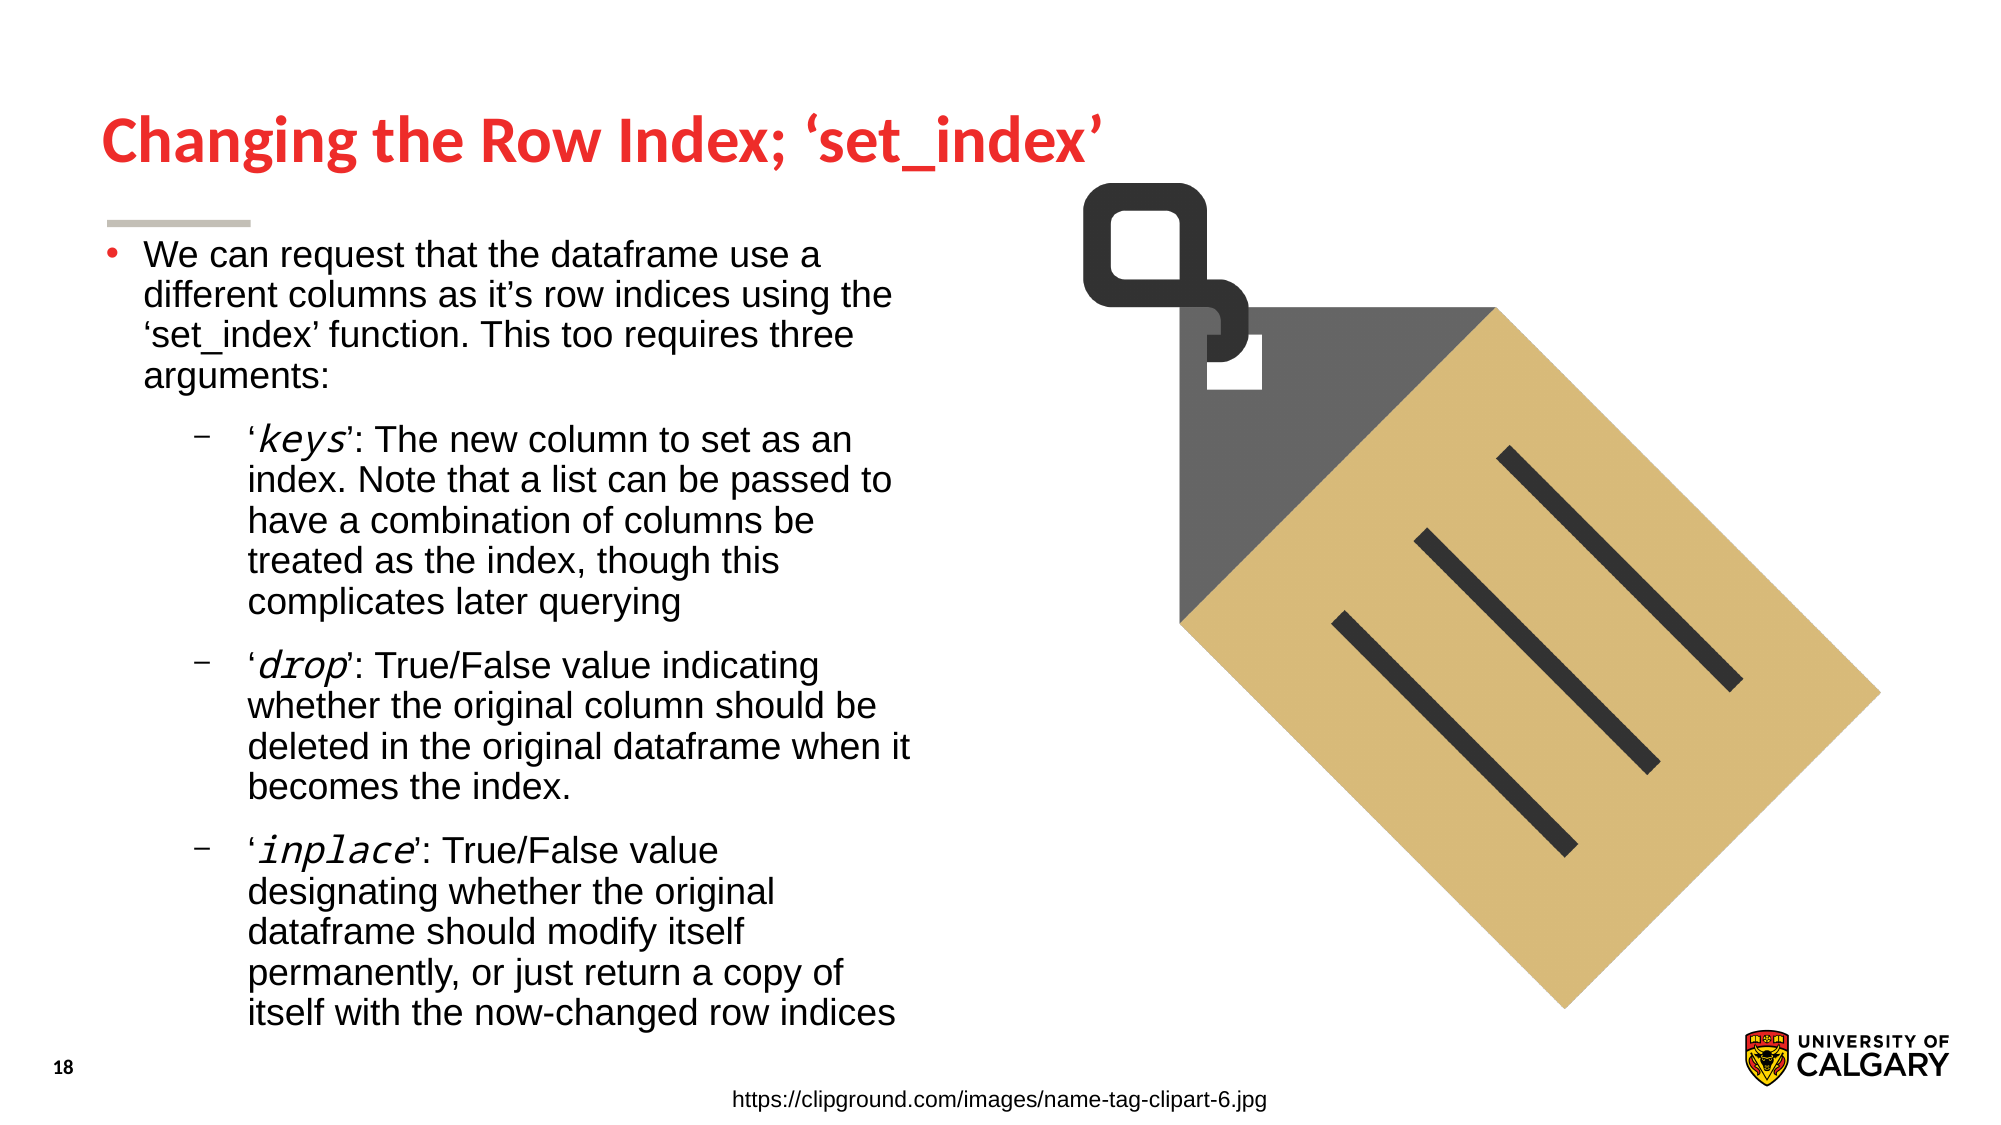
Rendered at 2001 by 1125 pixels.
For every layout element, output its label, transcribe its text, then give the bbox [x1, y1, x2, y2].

title Changing the Row Index; ‘set_index’ [87, 60, 1774, 222]
picture [1083, 183, 1881, 1009]
list We can request that the dataframe use a different columns as it’s row indices using the ‘set_index’ function. This too requires three arguments: ‘keys’: The new column to set as an index. Note that a list can be passed to have a combination of columns be treated as the index, though this complicates later querying ‘drop’: True/False value indicating whether the original column should be deleted in the original dataframe when it becomes the index. ‘inplace’: True/False value designating whether the original dataframe should modify itself permanently, or just return a copy of itself with the now-changed row indices [91, 227, 931, 941]
picture [1722, 1012, 1972, 1077]
text_box https://clipground.com/images/name-tag-clipart-6.jpg [0, 1077, 2000, 1119]
